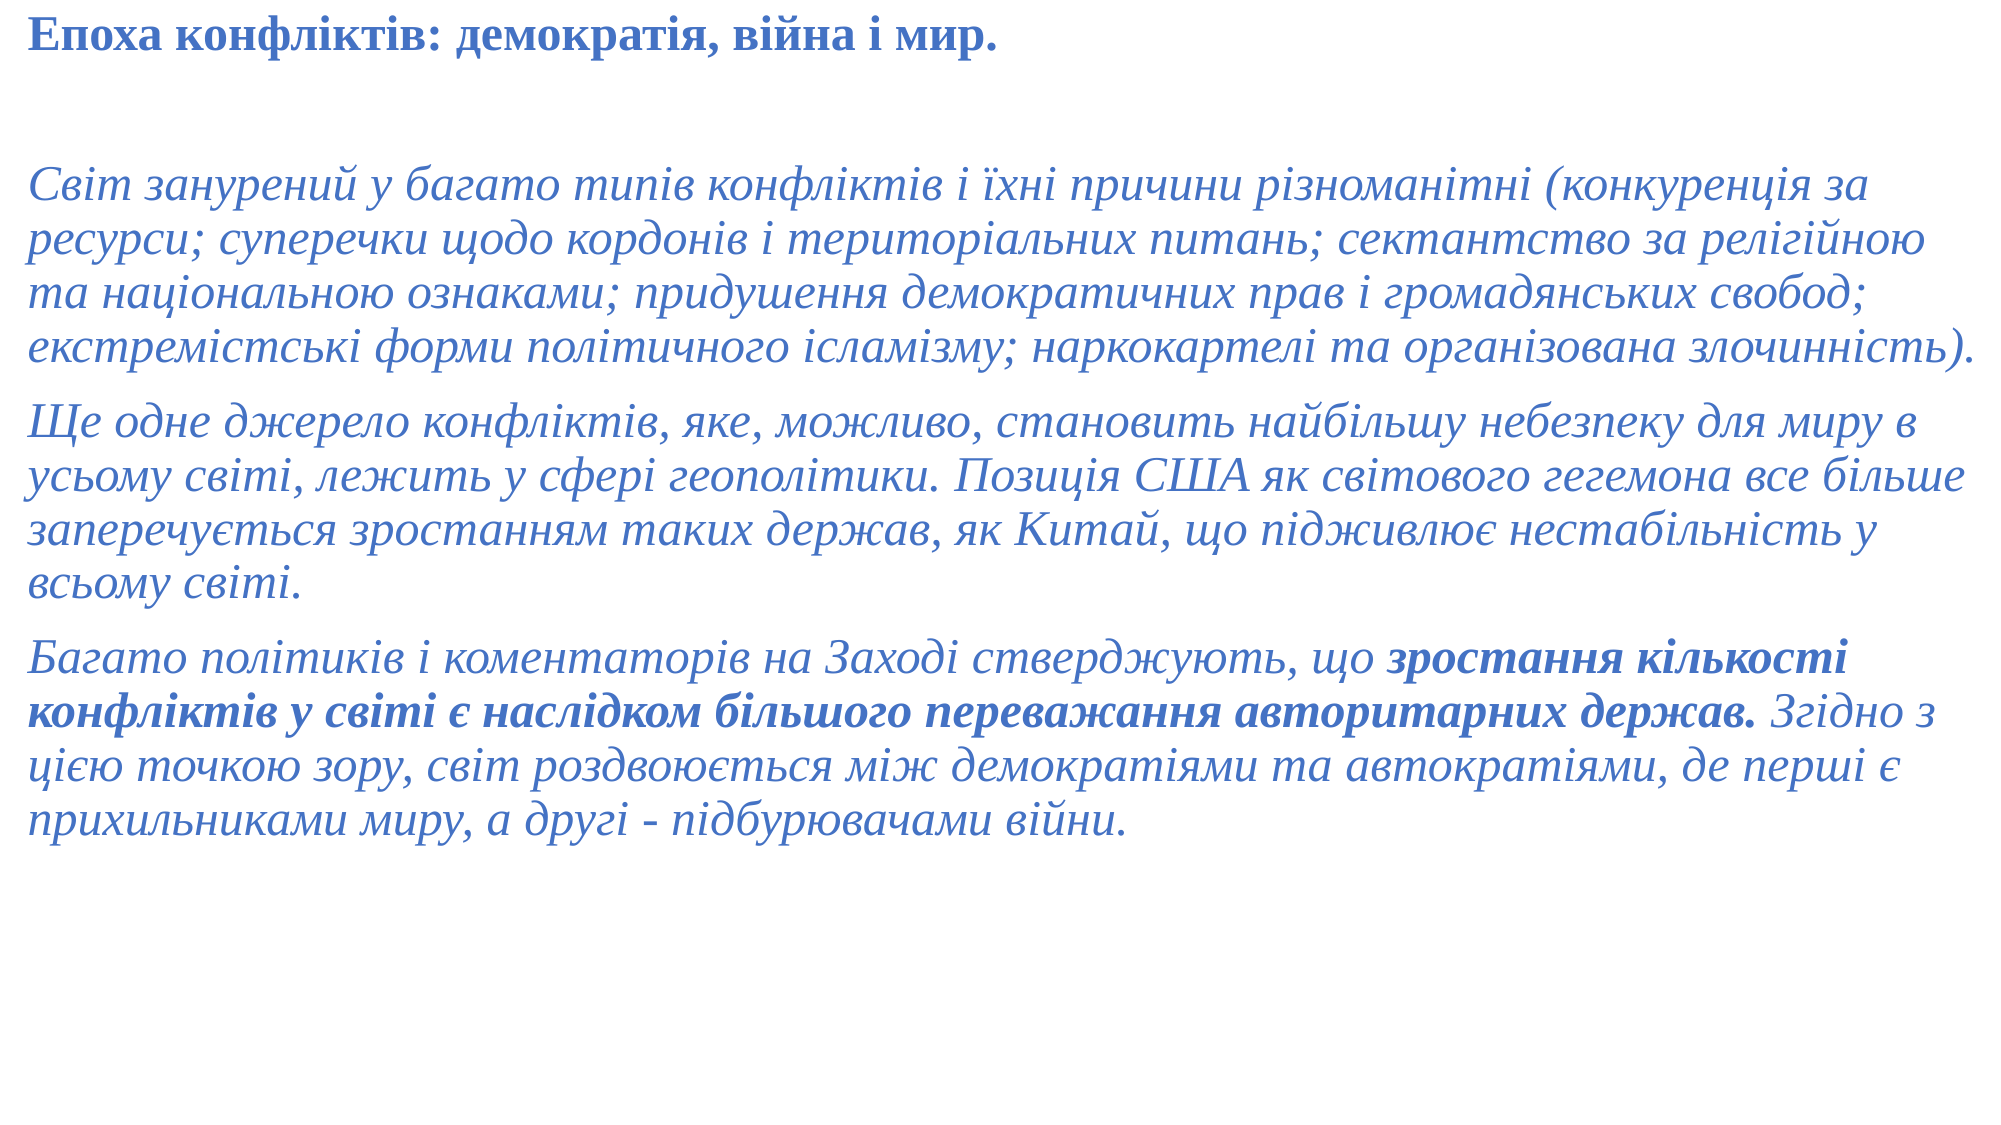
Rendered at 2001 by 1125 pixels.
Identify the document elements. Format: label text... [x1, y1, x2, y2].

list Епоха конфліктів: демократія, війна і мир. Світ занурений у багато типів конфліктів і їхні причини різноманітні (конкуренція за ресурси; суперечки щодо кордонів і територіальних питань; сектантство за релігійною та національною ознаками; придушення демократичних прав і громадянських свобод; екстремістські форми політичного ісламізму; наркокартелі та організована злочинність). Ще одне джерело конфліктів, яке, можливо, становить найбільшу небезпеку для миру в усьому світі, лежить у сфері геополітики. Позиція США як світового гегемона все більше заперечується зростанням таких держав, як Китай, що підживлює нестабільність у всьому світі. Багато політиків і коментаторів на Заході стверджують, що зростання кількості конфліктів у світі є наслідком більшого переважання авторитарних держав. Згідно з цією точкою зору, світ роздвоюється між демократіями та автократіями, де перші є прихильниками миру, а другі - підбурювачами війни. [12, 0, 2000, 1125]
